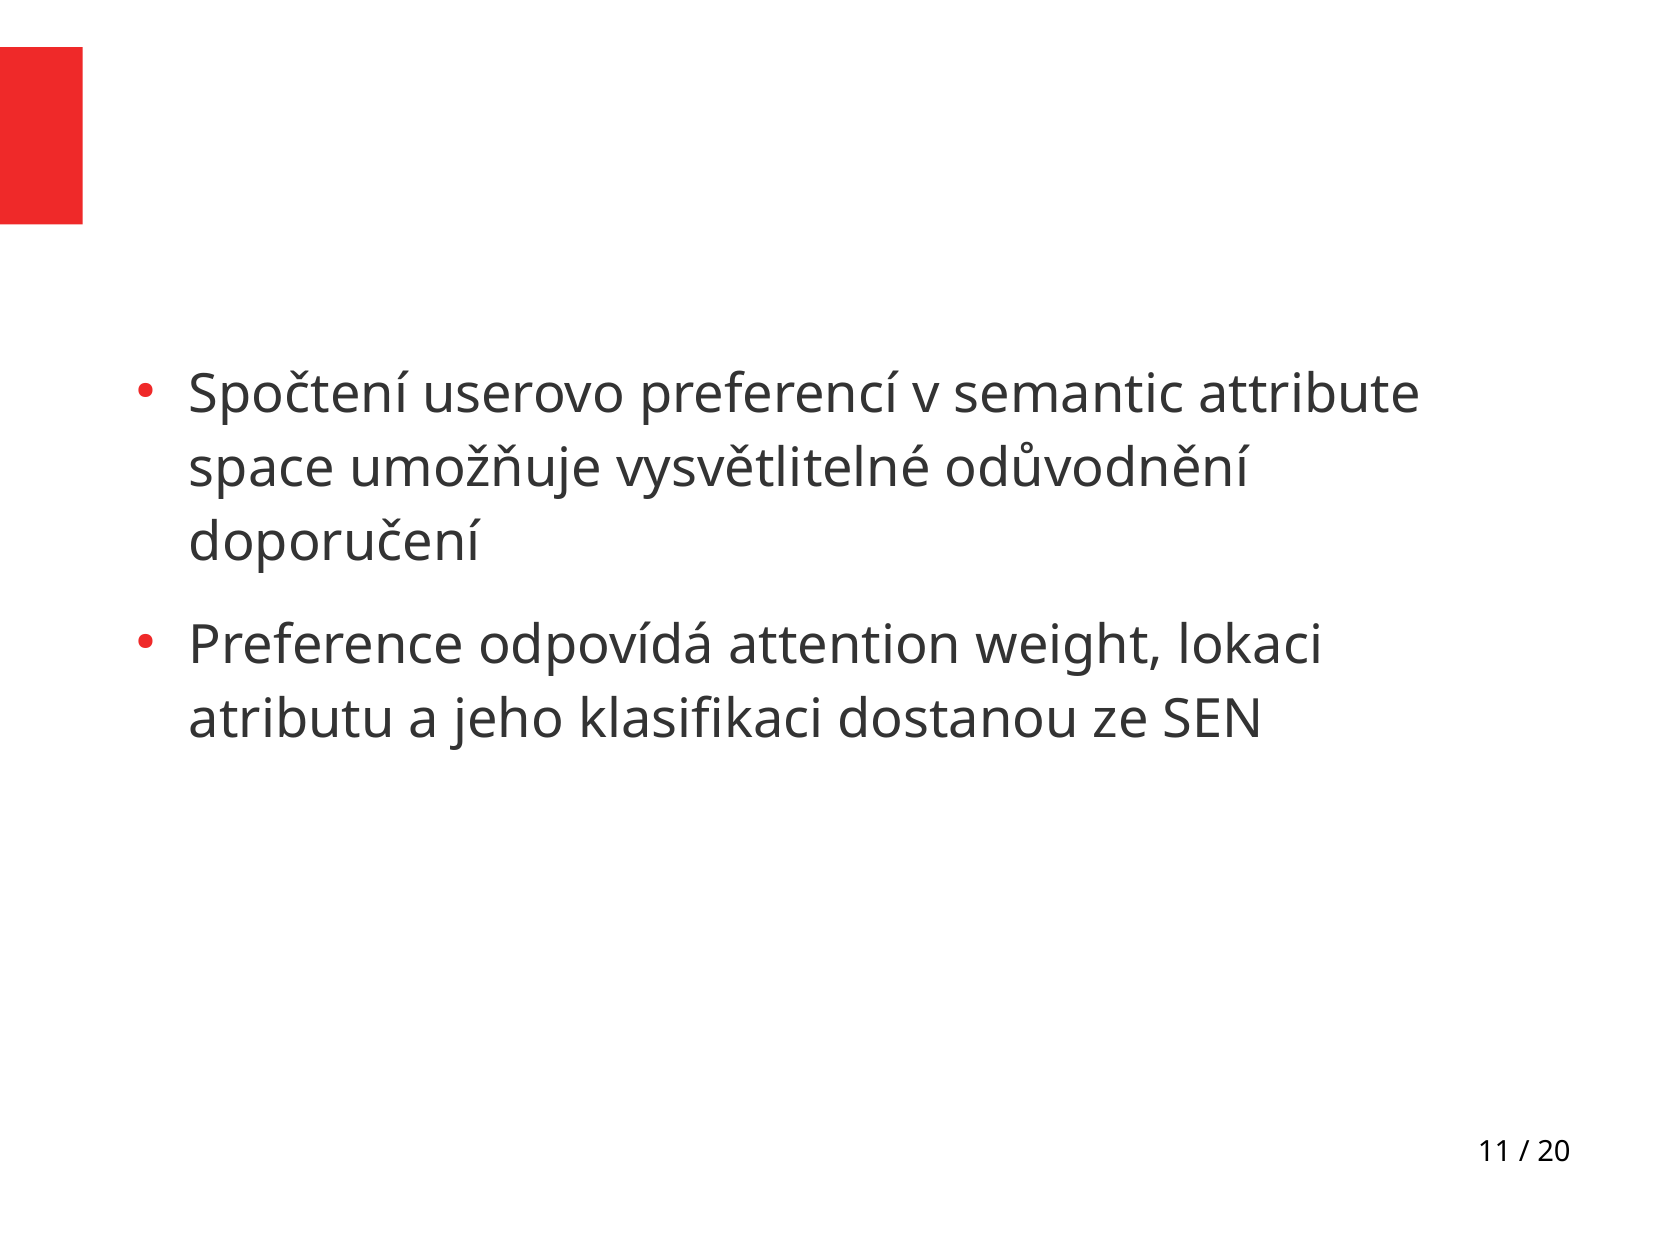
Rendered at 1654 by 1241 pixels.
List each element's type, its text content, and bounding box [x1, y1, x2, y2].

list Spočtení userovo preferencí v semantic attribute space umožňuje vysvětlitelné odůvodnění doporučení Preference odpovídá attention weight, lokaci atributu a jeho klasifikaci dostanou ze SEN [118, 354, 1536, 1074]
